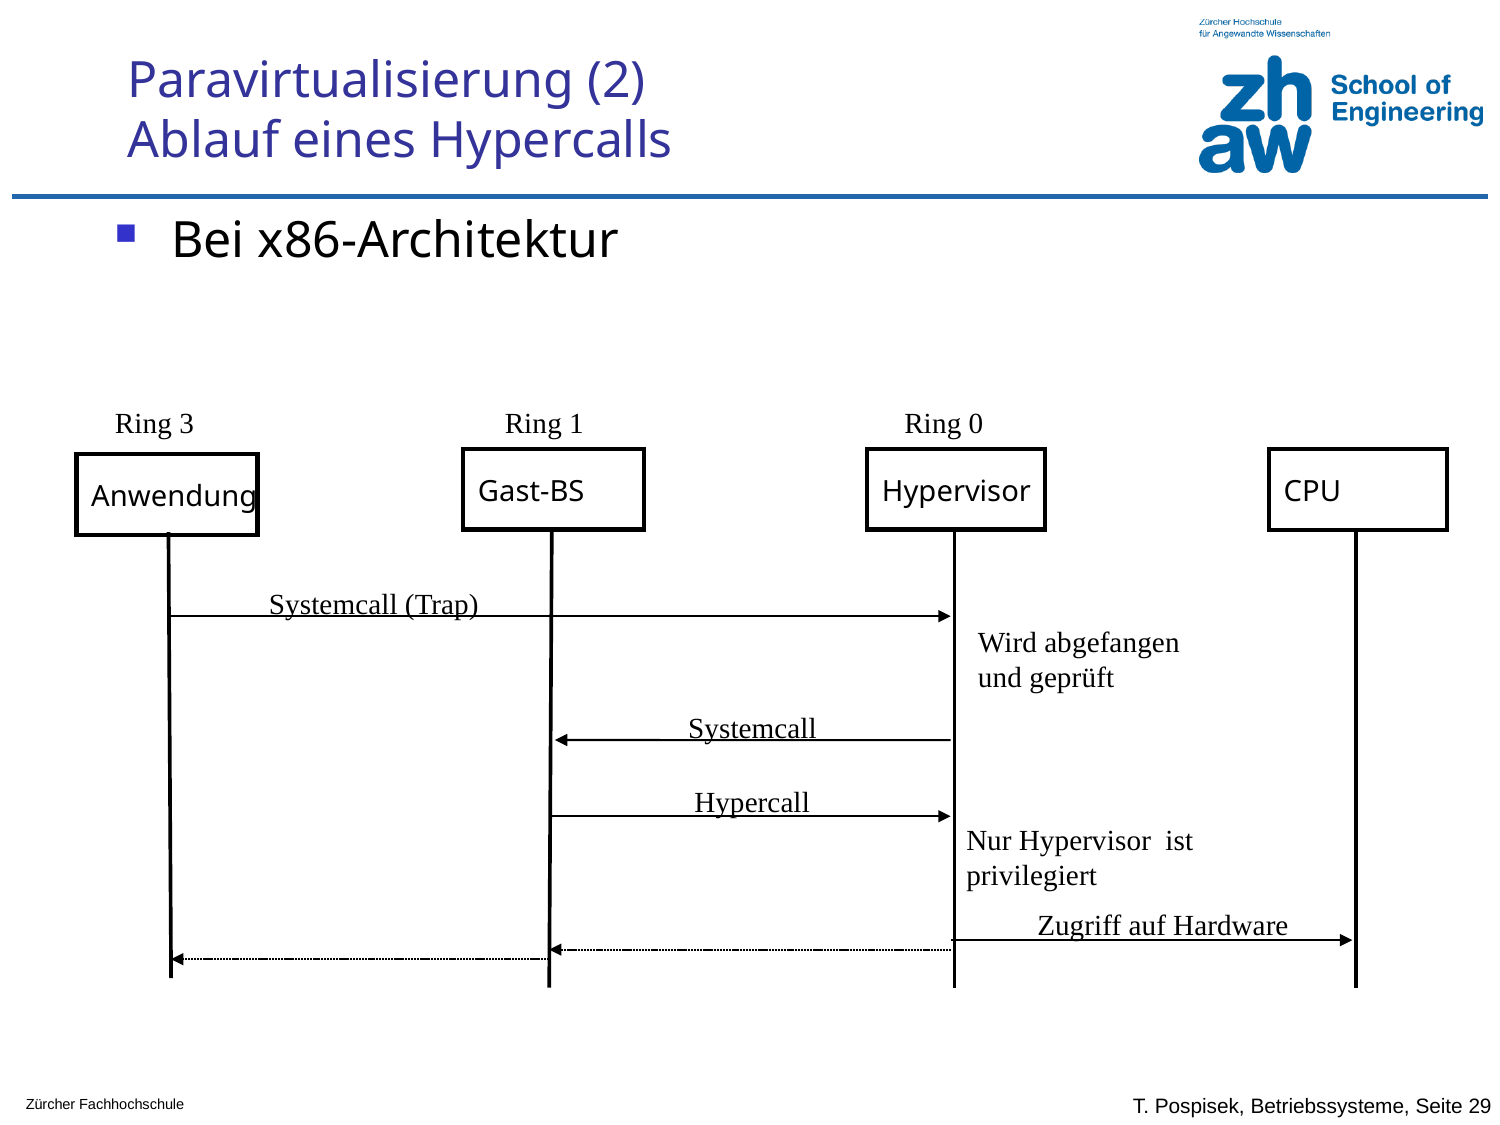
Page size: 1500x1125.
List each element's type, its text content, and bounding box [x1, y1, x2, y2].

text_box Wird abgefangen und geprüft [963, 616, 1203, 701]
text_box Systemcall (Trap) [254, 617, 494, 628]
text_box Systemcall (Trap) [254, 578, 494, 615]
text_box Bei x86-Architektur [99, 200, 1400, 528]
text_box Hypercall [679, 775, 825, 826]
text_box Zugriff auf Hardware [1022, 899, 1304, 950]
picture [1199, 19, 1483, 173]
text_box Anwendung [76, 454, 258, 535]
title Paravirtualisierung (2) Ablauf eines Hypercalls [112, 50, 1391, 175]
text_box Nur Hypervisor ist privilegiert [951, 813, 1216, 899]
text_box CPU [1268, 448, 1447, 530]
text_box Systemcall [673, 701, 832, 752]
